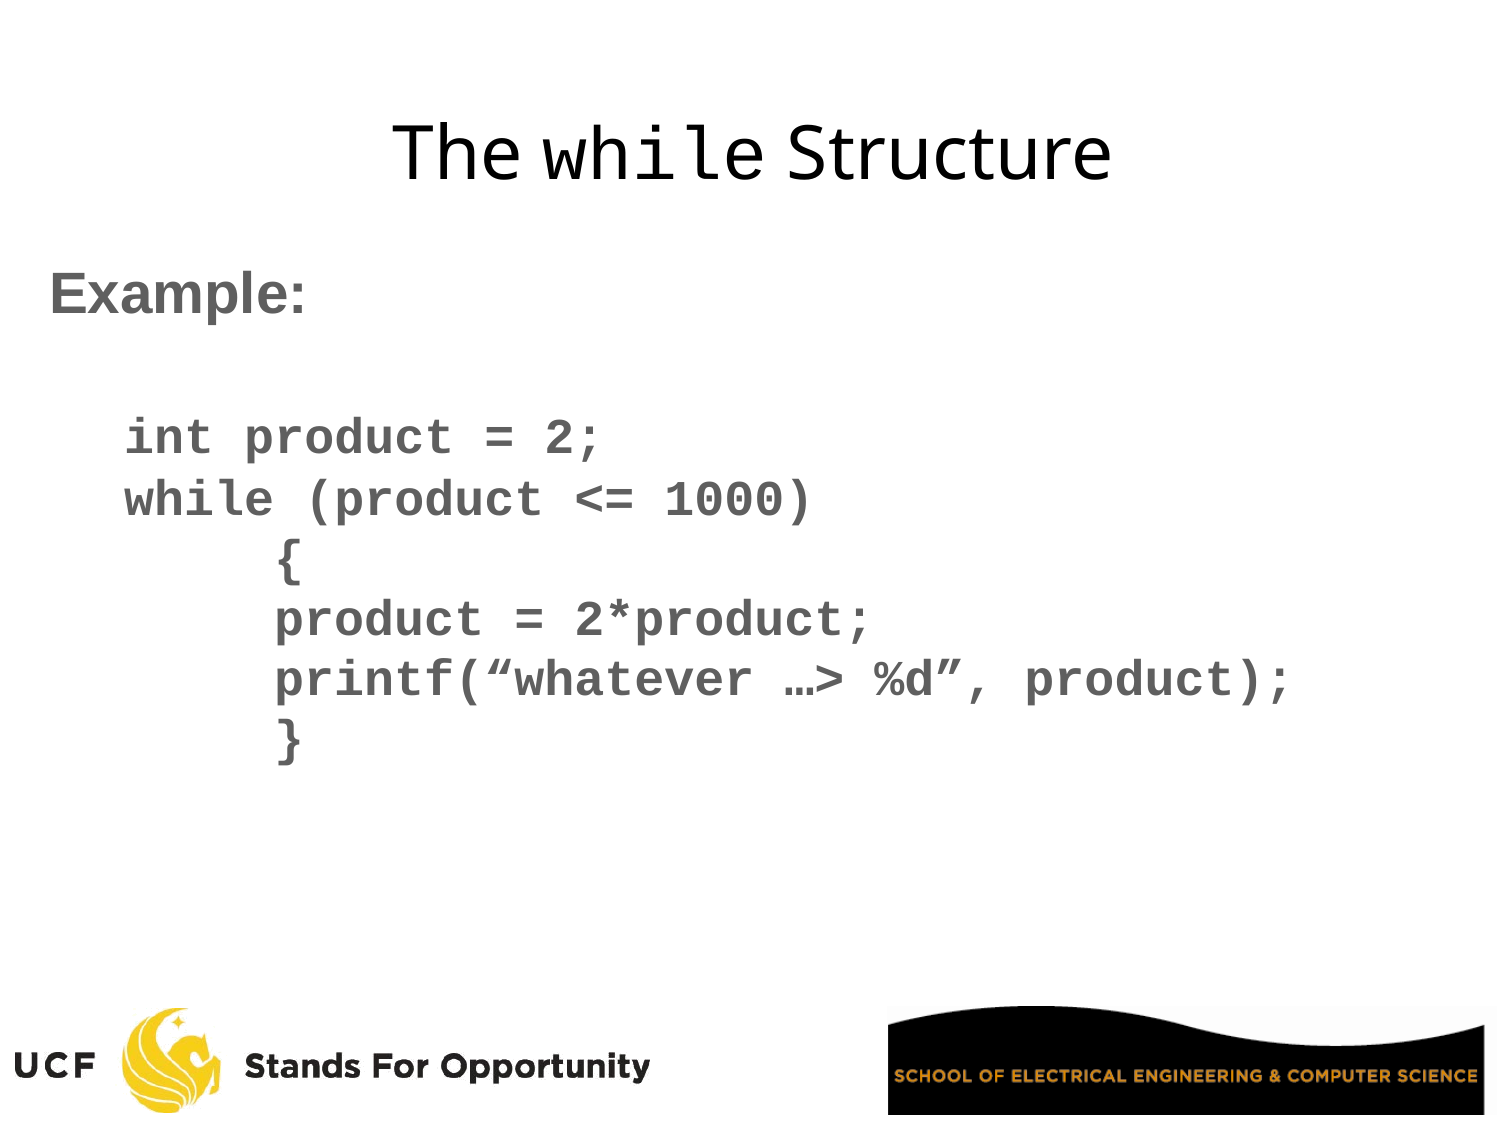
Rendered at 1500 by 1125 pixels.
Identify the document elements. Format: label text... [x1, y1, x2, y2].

text_box Example: int product = 2; while (product <= 1000) { product = 2*product; printf(“whatever …> %d”, product); } [34, 247, 1472, 923]
text_box The while Structure [79, 52, 1427, 247]
picture [15, 1008, 650, 1113]
picture [887, 1006, 1497, 1115]
